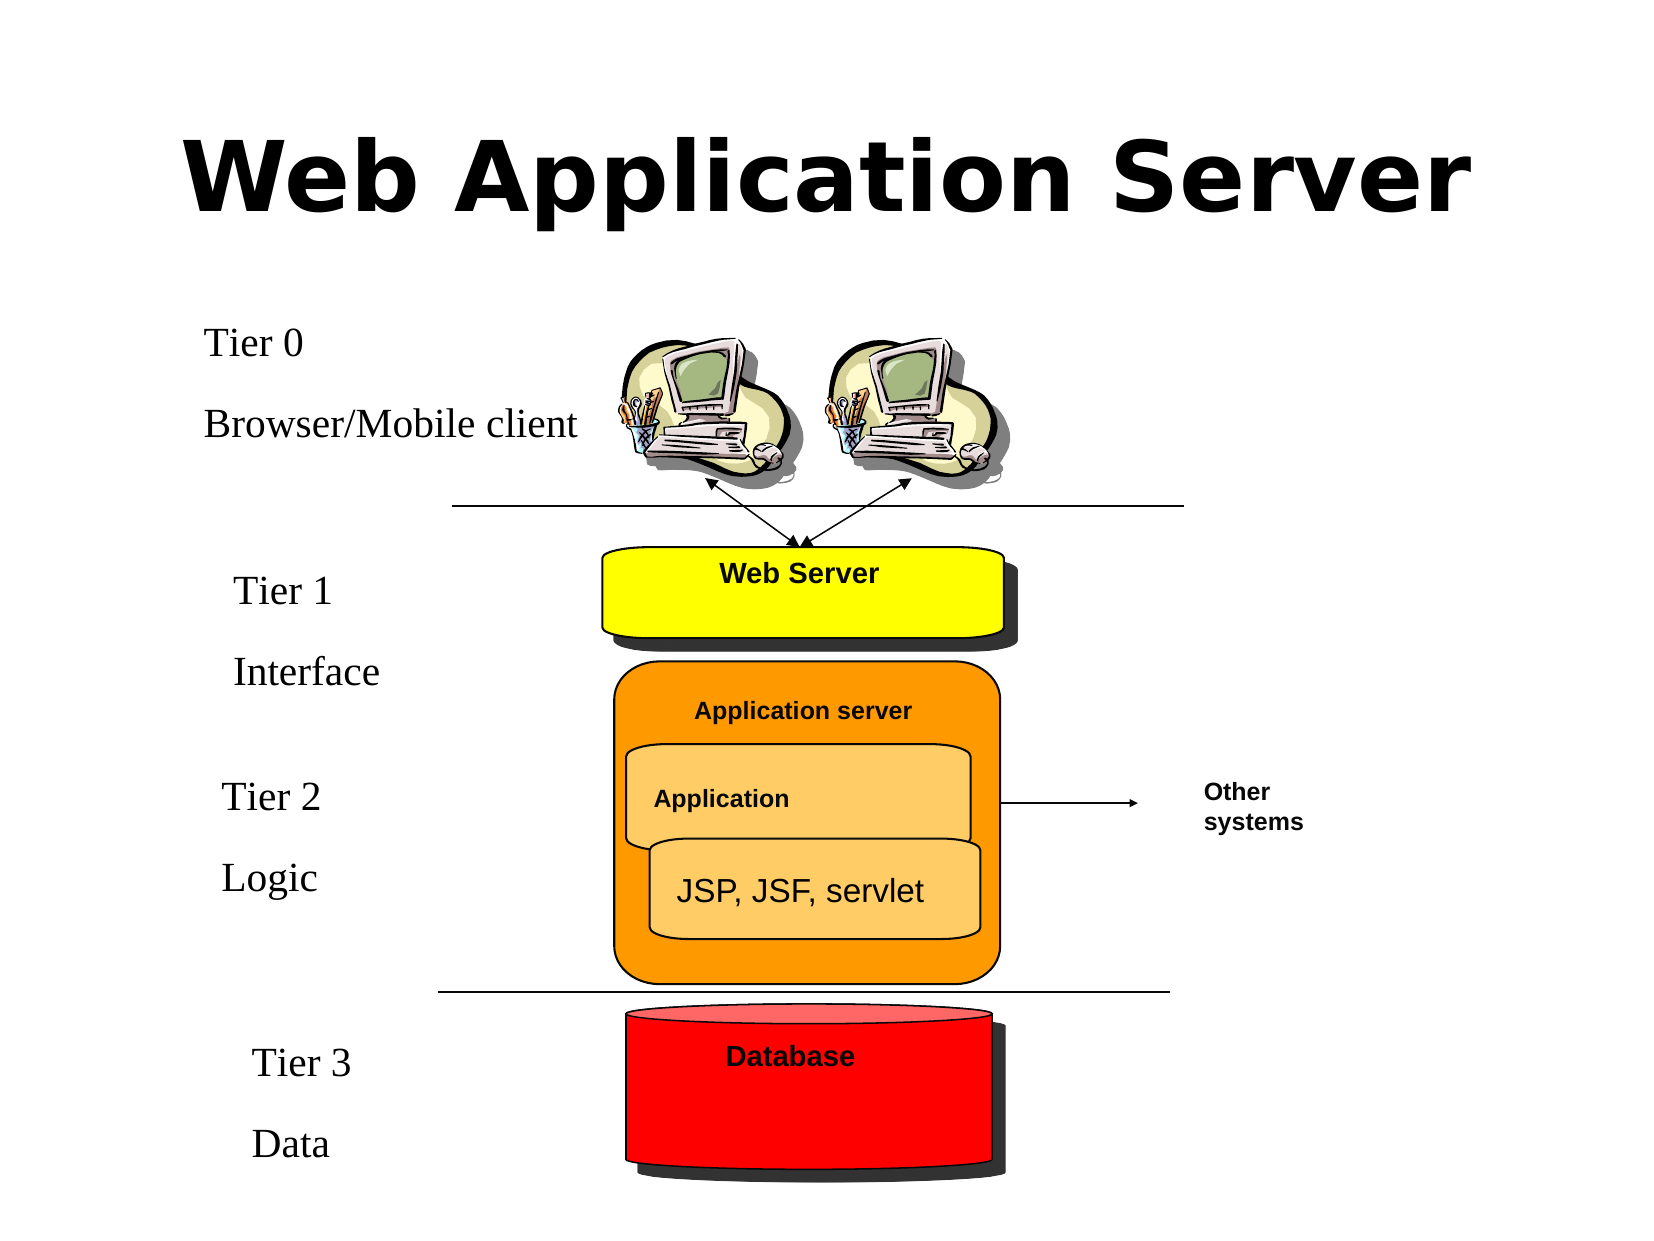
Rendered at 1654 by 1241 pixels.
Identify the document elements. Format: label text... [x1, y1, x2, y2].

picture [618, 337, 793, 479]
text_box [614, 661, 1001, 985]
text_box Tier 3 Data [236, 1027, 491, 1174]
text_box [602, 551, 1004, 639]
text_box Database [673, 1029, 908, 1080]
text_box Web Server [604, 547, 996, 598]
text_box Tier 0 Browser/Mobile client [188, 307, 615, 454]
text_box Other systems [1189, 767, 1382, 844]
text_box JSP, JSF, servlet [649, 838, 981, 940]
text_box [625, 1014, 993, 1170]
text_box Application [626, 744, 971, 850]
text_box Tier 1 Interface [218, 555, 472, 702]
picture [824, 337, 999, 479]
text_box Application server [661, 687, 946, 733]
title Web Application Server [124, 110, 1530, 235]
text_box Tier 2 Logic [206, 761, 460, 908]
